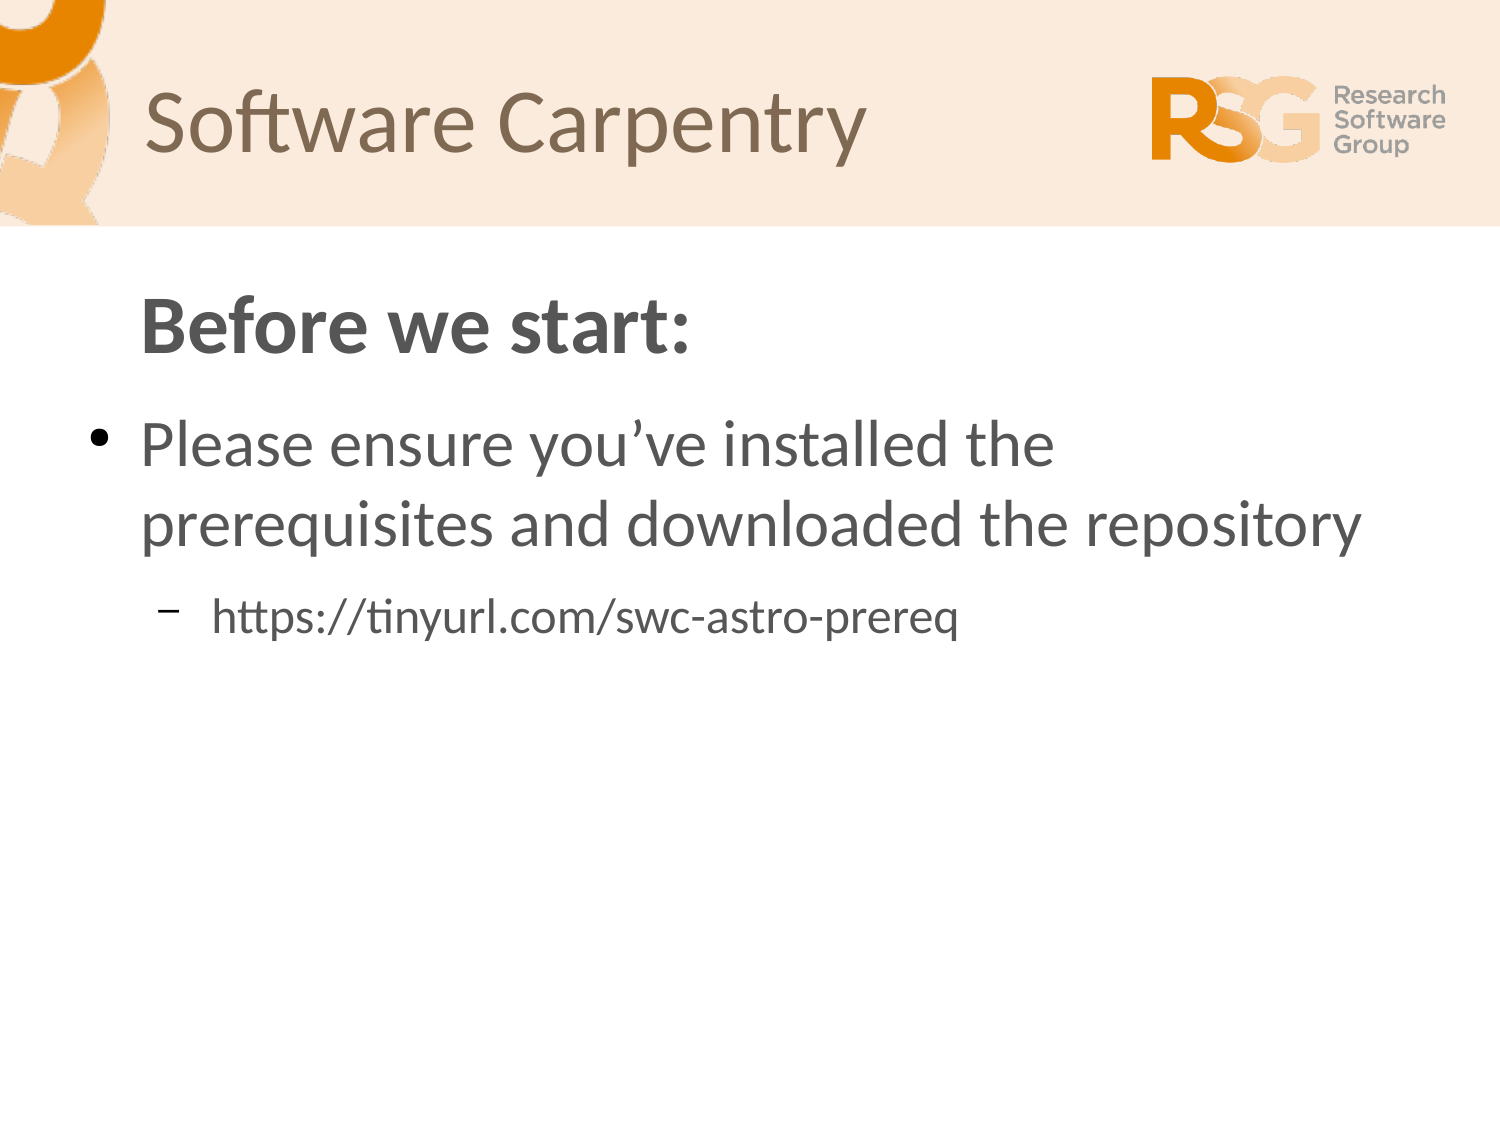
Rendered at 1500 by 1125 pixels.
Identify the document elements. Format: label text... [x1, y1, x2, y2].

title Software Carpentry [129, 21, 1128, 210]
picture [0, 0, 113, 225]
picture [1100, 27, 1497, 212]
list Before we start: Please ensure you’ve installed the prerequisites and downloaded the repository https://tinyurl.com/swc-astro-prereq [54, 262, 1425, 1035]
